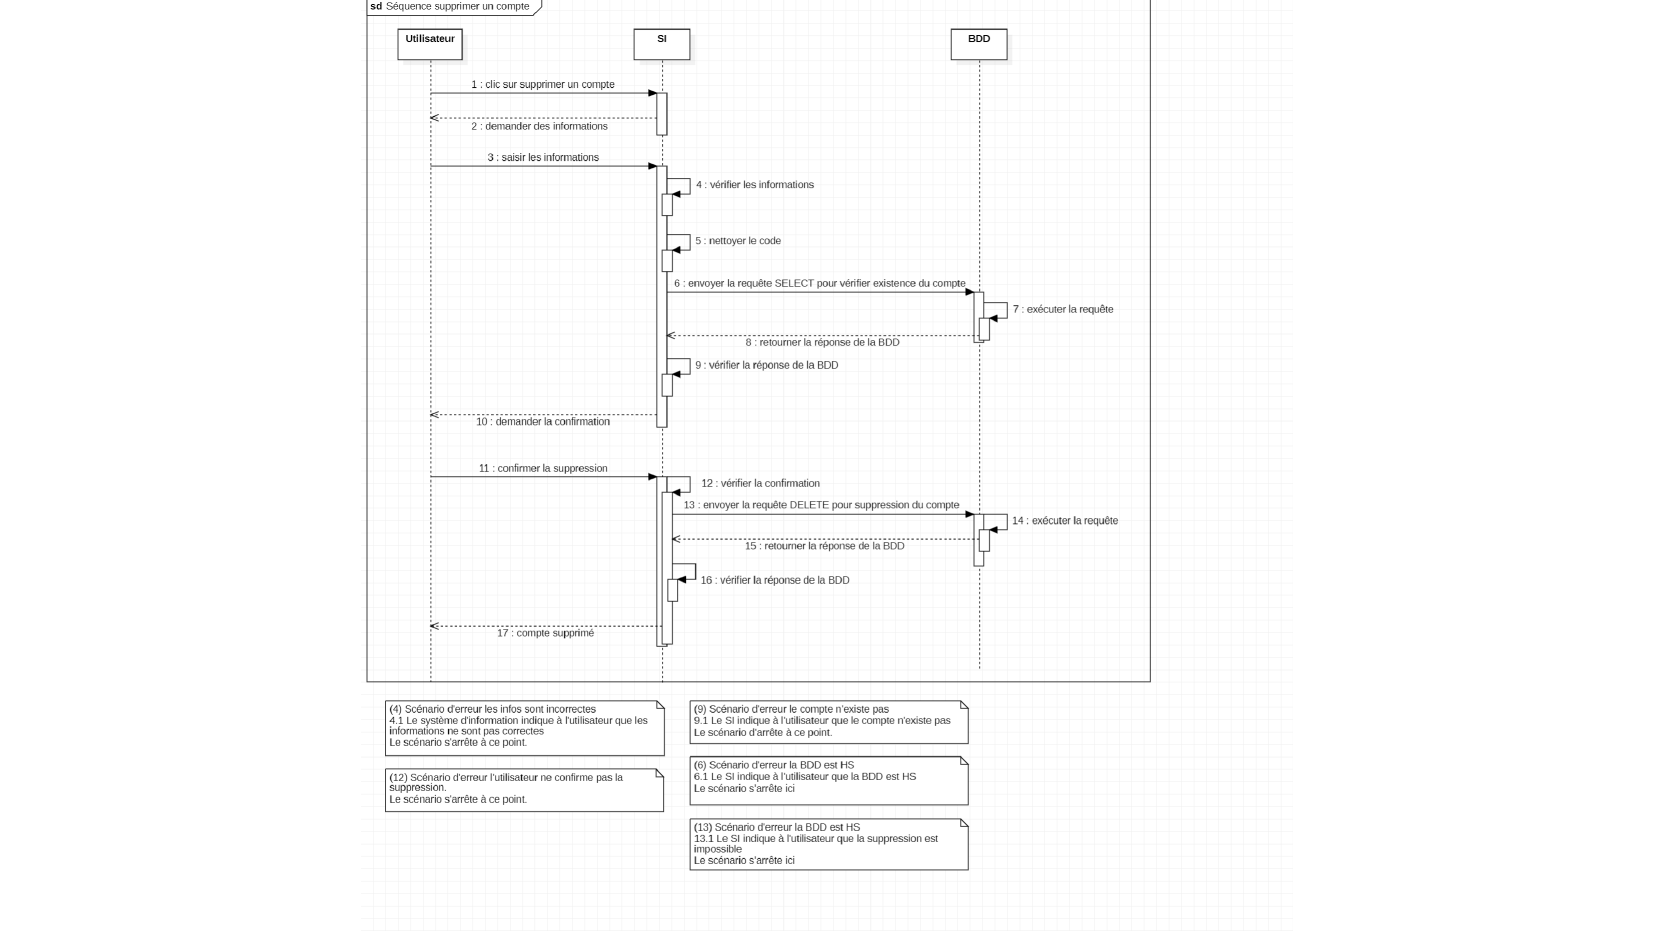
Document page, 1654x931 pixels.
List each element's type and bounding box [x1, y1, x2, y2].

picture [361, 0, 1293, 931]
